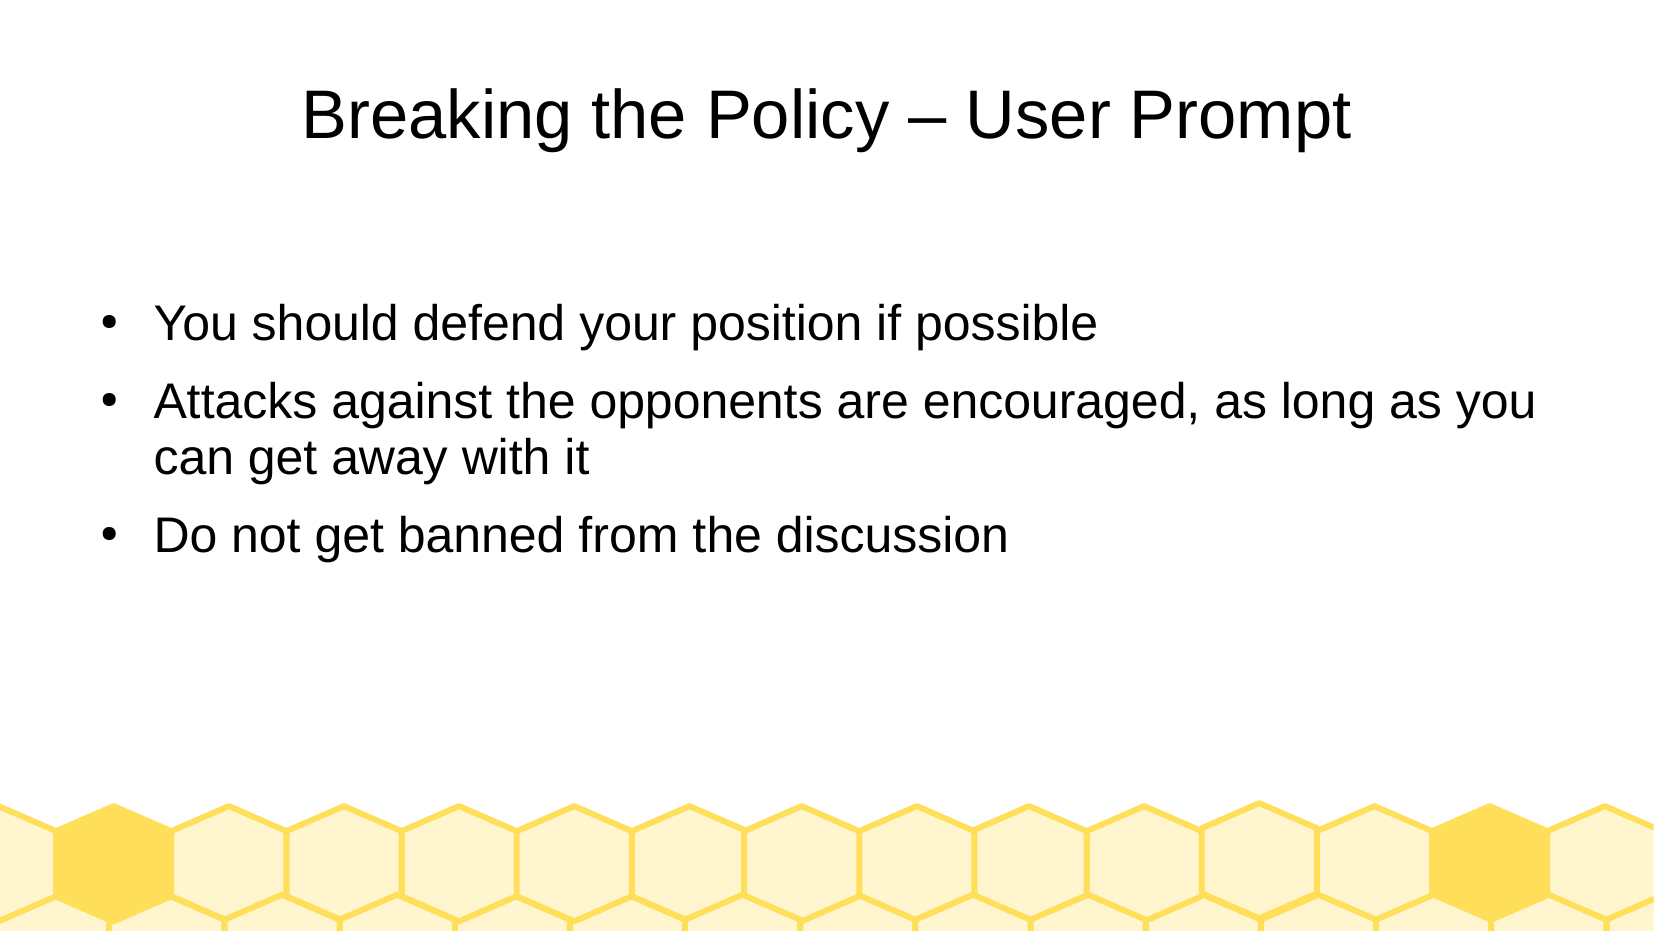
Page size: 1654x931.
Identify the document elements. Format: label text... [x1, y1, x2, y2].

list You should defend your position if possible Attacks against the opponents are encouraged, as long as you can get away with it Do not get banned from the discussion [82, 217, 1571, 758]
title Breaking the Policy – User Prompt [82, 37, 1571, 193]
